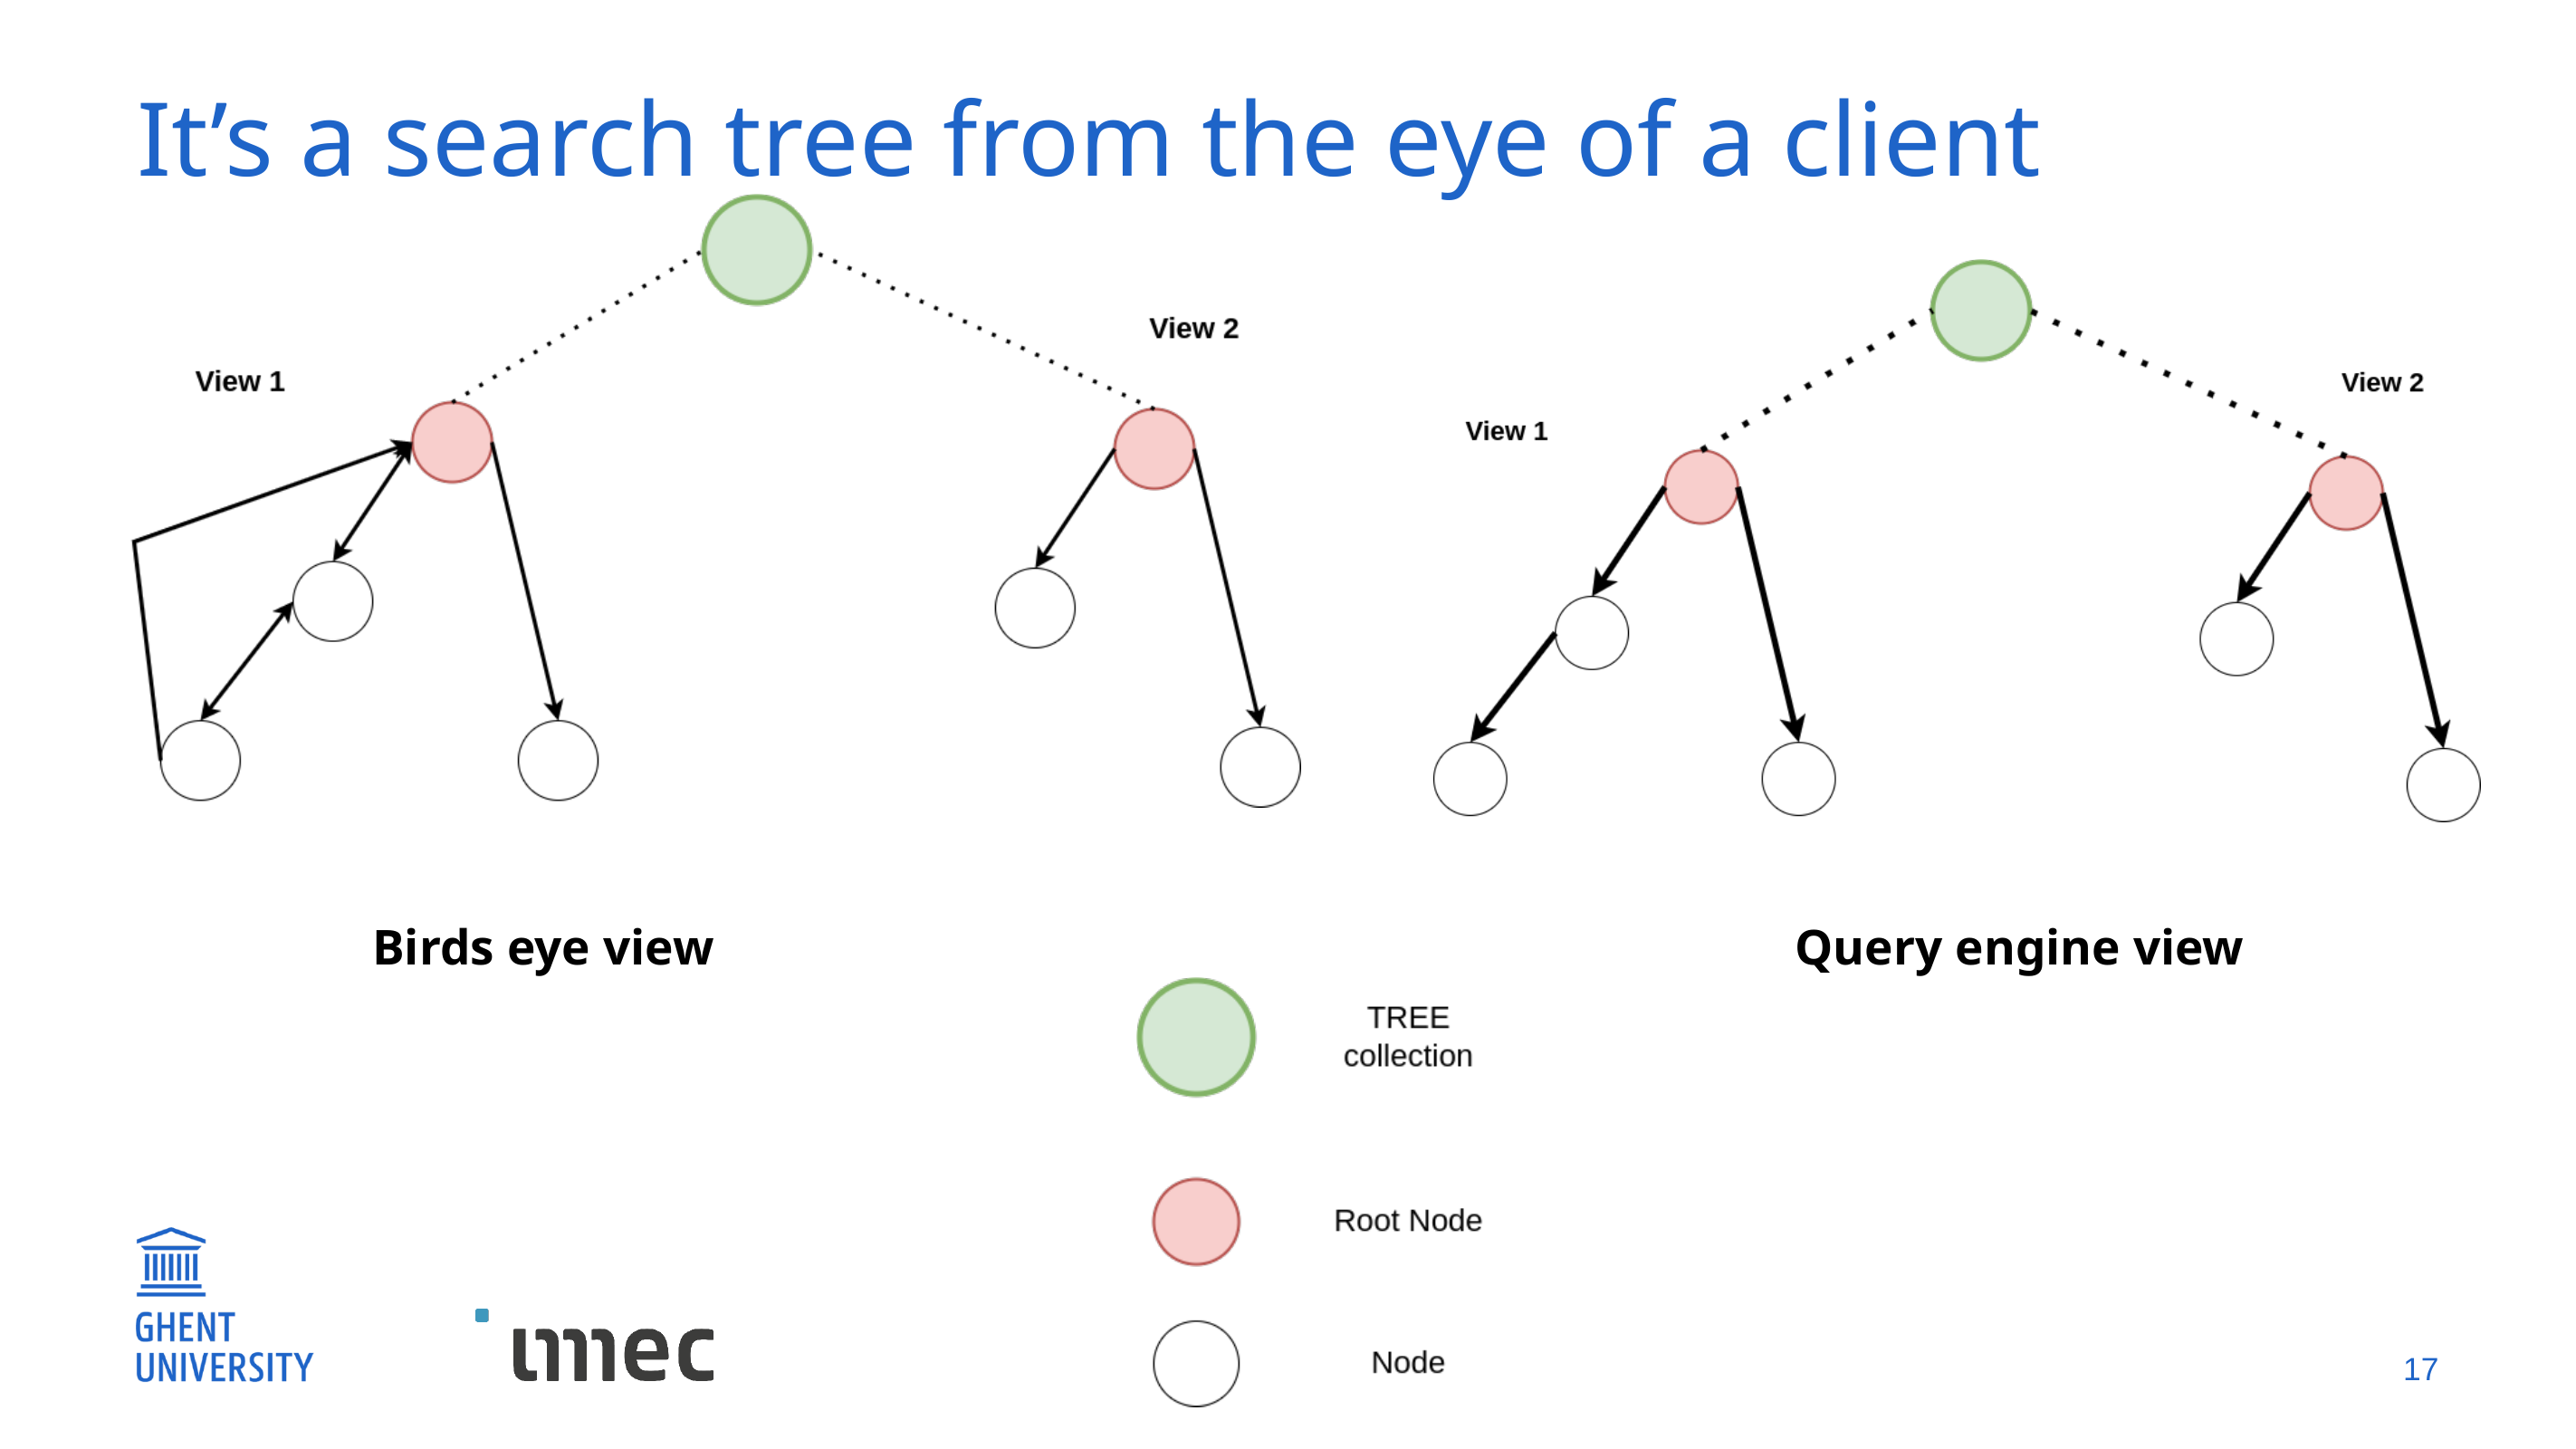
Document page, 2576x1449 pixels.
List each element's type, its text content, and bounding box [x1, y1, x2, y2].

text_box Birds eye view [359, 910, 772, 982]
title It’s a search tree from the eye of a client [123, 76, 2456, 206]
picture [123, 194, 1301, 808]
slide_number <number> [2315, 1329, 2453, 1407]
picture [475, 1309, 713, 1381]
picture [68, 1175, 411, 1449]
picture [1433, 259, 2481, 822]
picture [1136, 977, 1509, 1407]
text_box Query engine view [1781, 910, 2345, 982]
